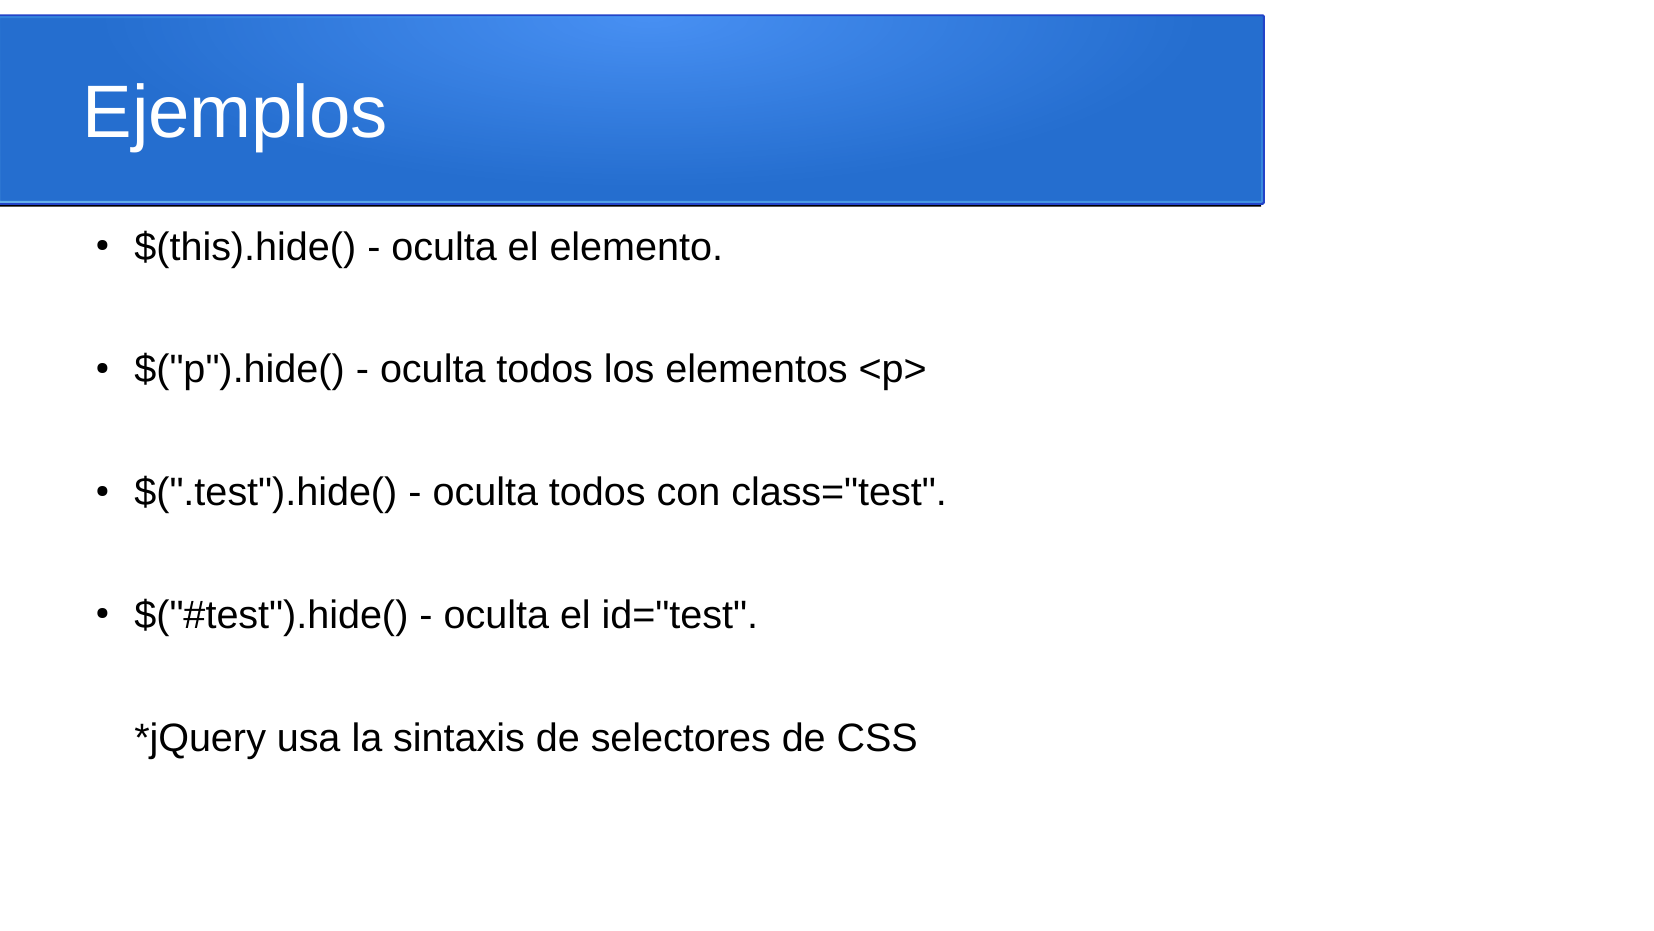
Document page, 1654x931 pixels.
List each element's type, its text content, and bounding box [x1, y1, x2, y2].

list $(this).hide() - oculta el elemento. $("p").hide() - oculta todos los elementos <p> $(".test").hide() - oculta todos con class="test". $("#test").hide() - oculta el id="test". *jQuery usa la sintaxis de selectores de CSS [82, 224, 1571, 764]
title Ejemplos [82, 35, 1235, 189]
